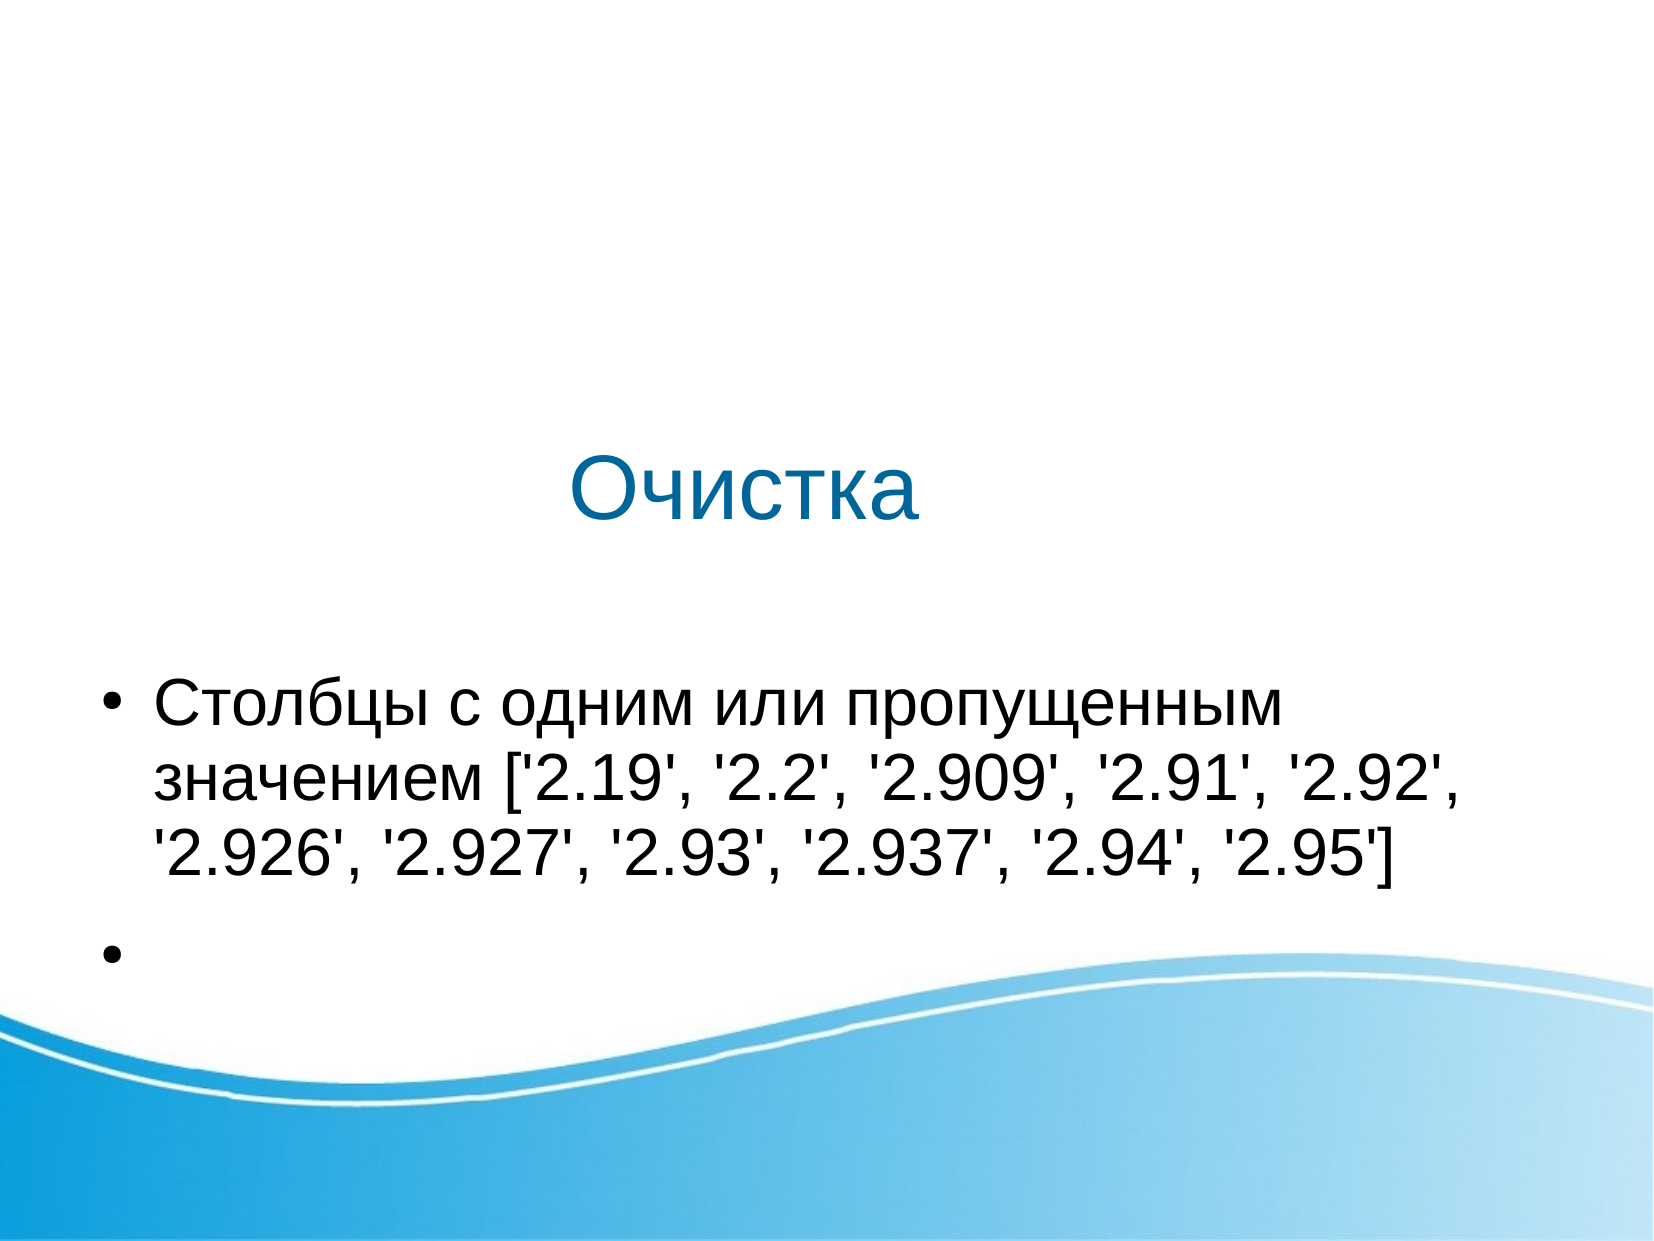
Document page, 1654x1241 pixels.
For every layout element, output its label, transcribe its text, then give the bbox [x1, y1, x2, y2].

list Столбцы с одним или пропущенным значением ['2.19', '2.2', '2.909', '2.91', '2.92', '2.926', '2.927', '2.93', '2.937', '2.94', '2.95'] [82, 665, 1571, 1010]
picture [0, 952, 1654, 1241]
title Очистка [0, 384, 1489, 592]
